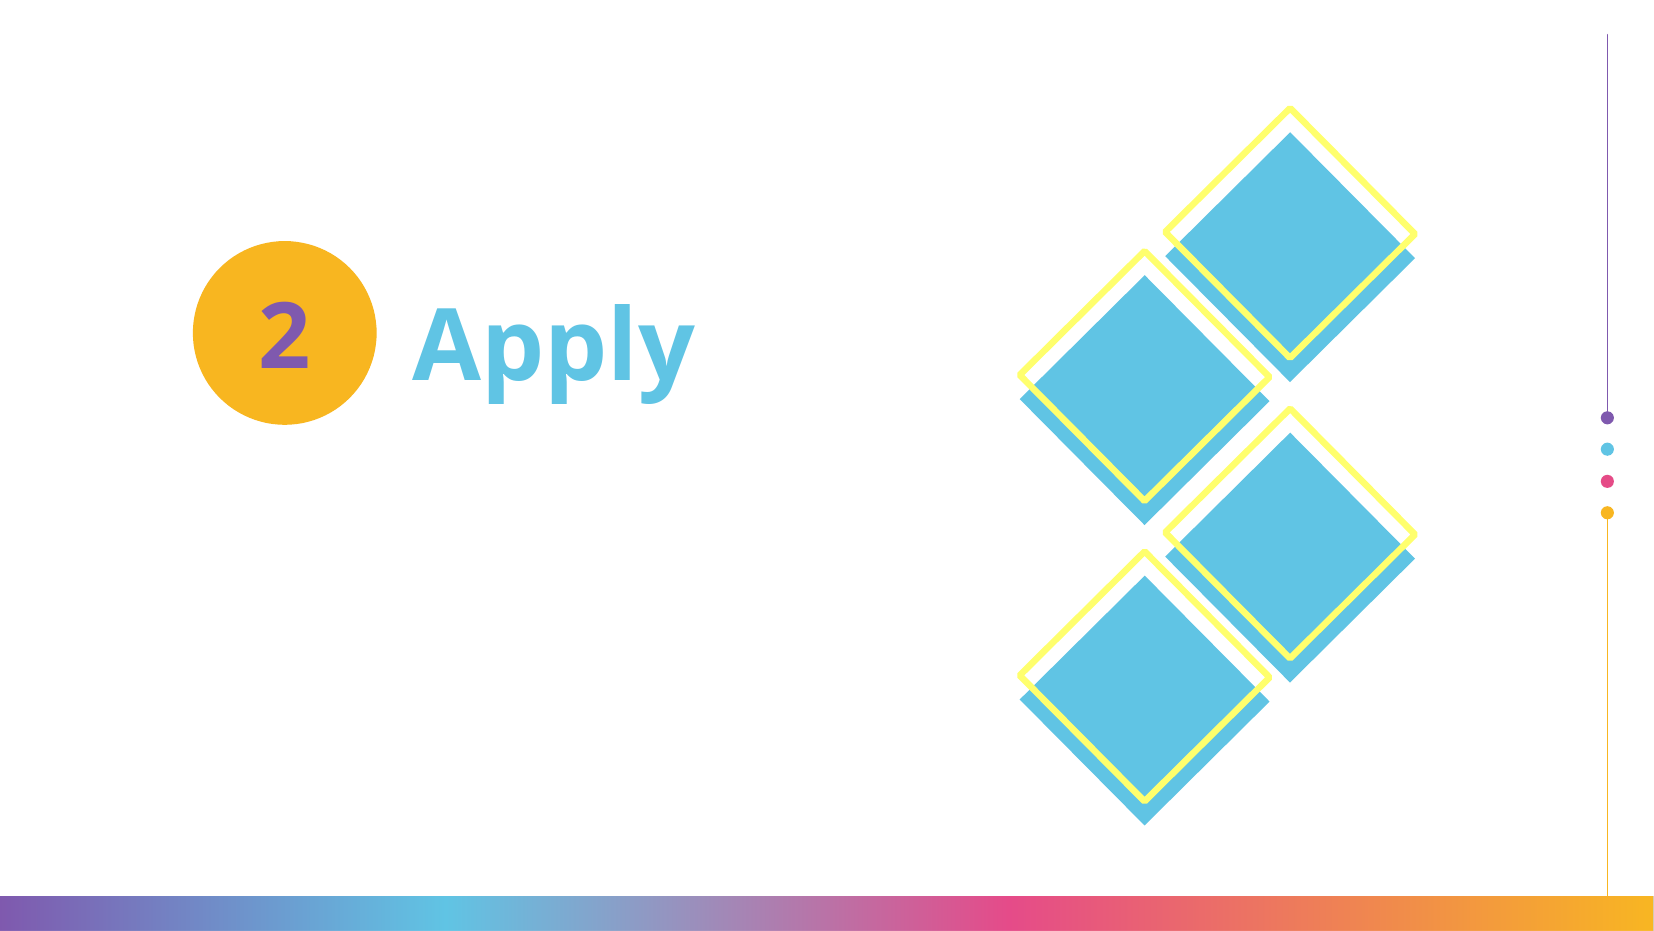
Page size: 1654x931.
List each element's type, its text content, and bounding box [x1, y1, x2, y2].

text_box 2 [192, 241, 377, 425]
title Apply [412, 272, 1051, 563]
picture [0, 896, 1654, 931]
